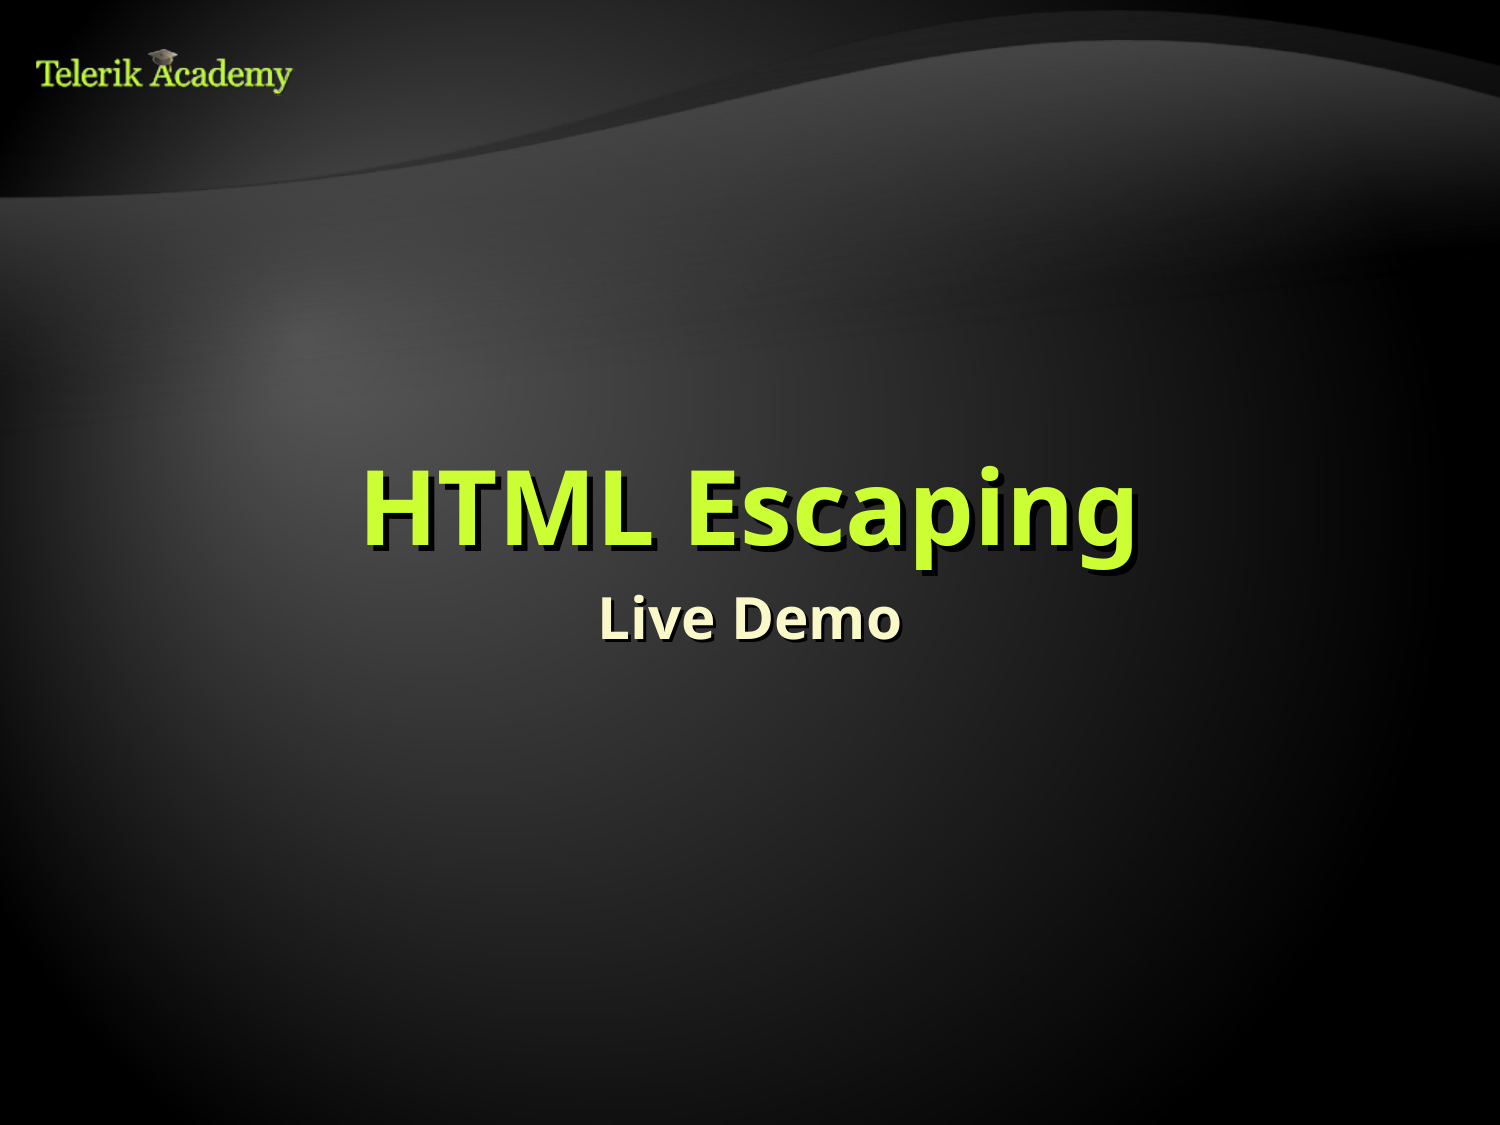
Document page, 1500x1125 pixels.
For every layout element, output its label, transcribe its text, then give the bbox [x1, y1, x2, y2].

subtitle Live Demo [99, 569, 1400, 663]
title HTML Escaping [99, 450, 1400, 563]
